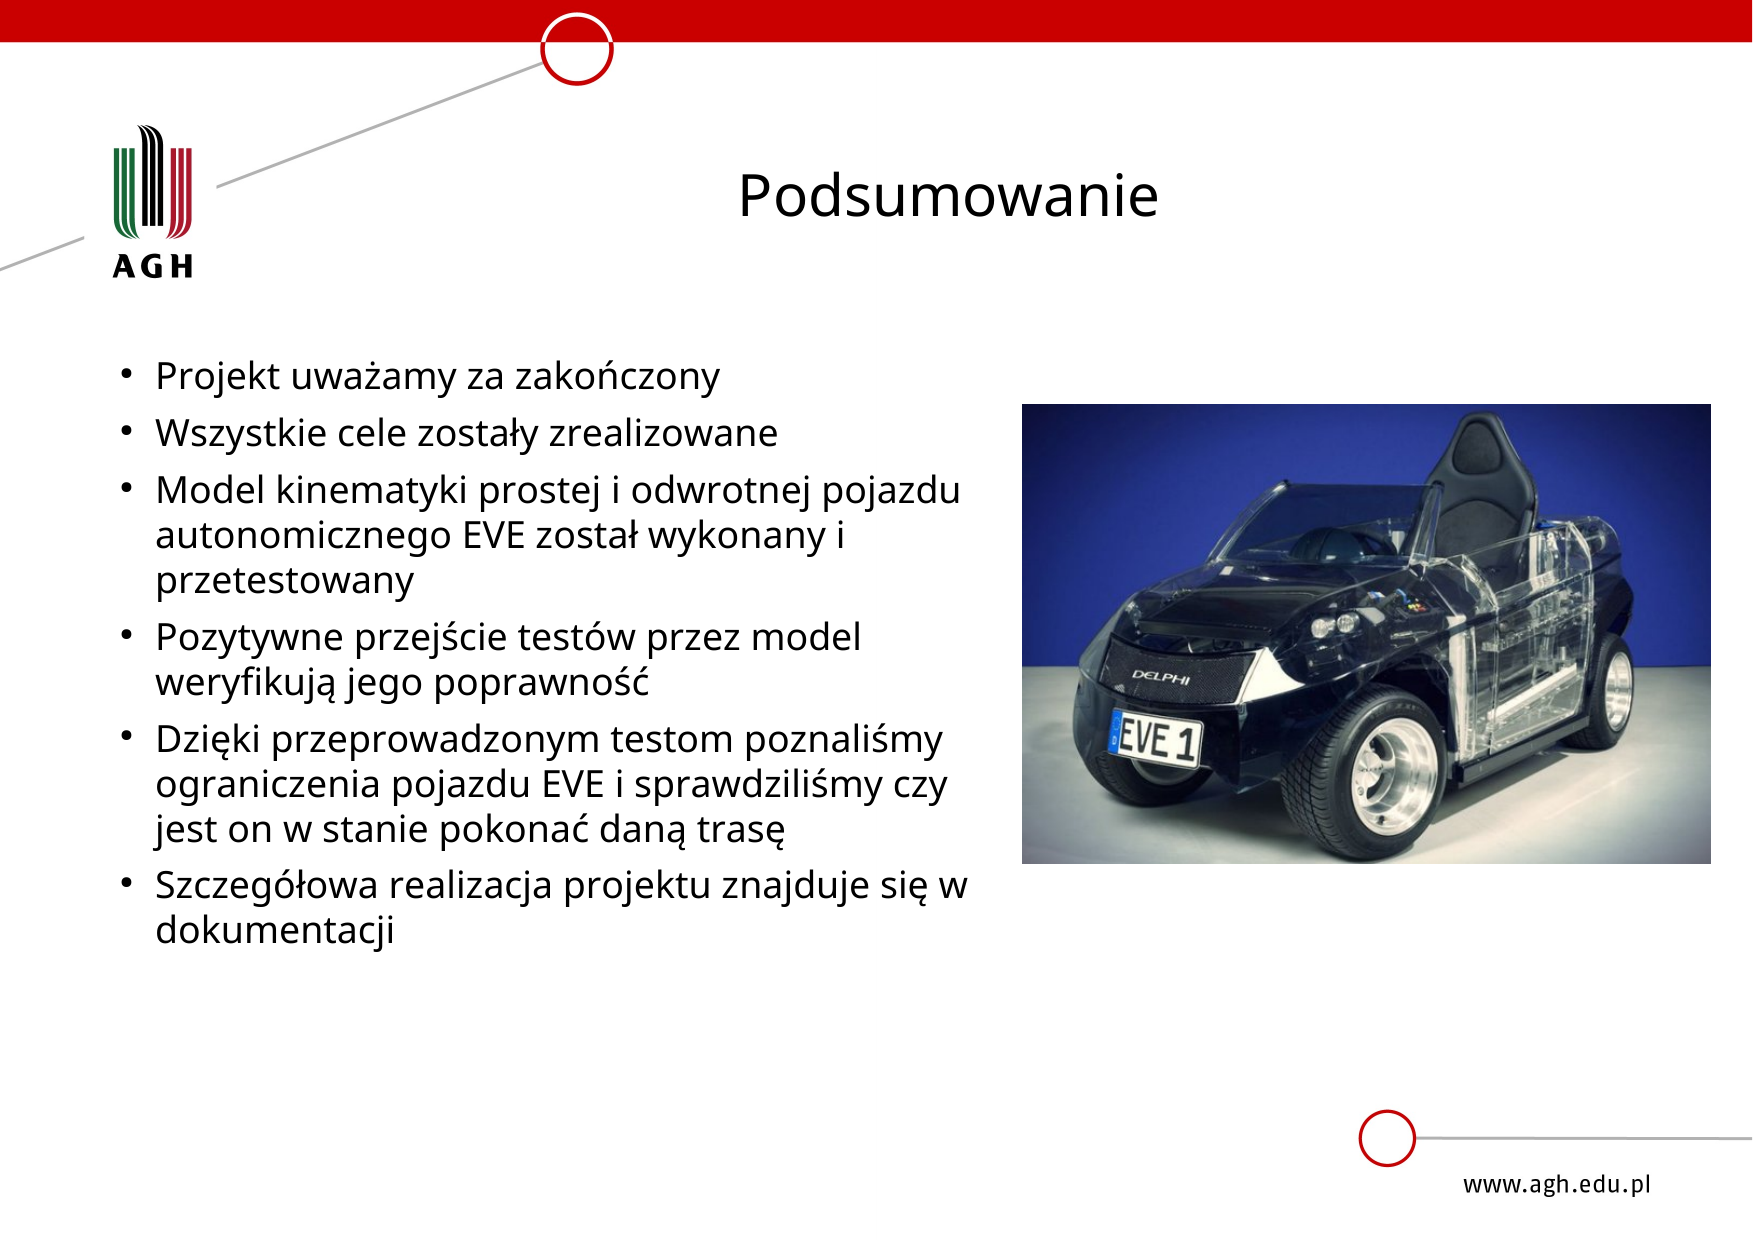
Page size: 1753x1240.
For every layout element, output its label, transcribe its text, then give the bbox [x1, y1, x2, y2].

text_box Podsumowanie [601, 150, 1297, 236]
text_box Projekt uważamy za zakończony Wszystkie cele zostały zrealizowane Model kinematyki prostej i odwrotnej pojazdu autonomicznego EVE został wykonany i przetestowany Pozytywne przejście testów przez model weryfikują jego poprawność Dzięki przeprowadzonym testom poznaliśmy ograniczenia pojazdu EVE i sprawdziliśmy czy jest on w stanie pokonać daną trasę Szczegółowa realizacja projektu znajduje się w dokumentacji [105, 345, 991, 1006]
picture [0, 0, 1753, 1240]
